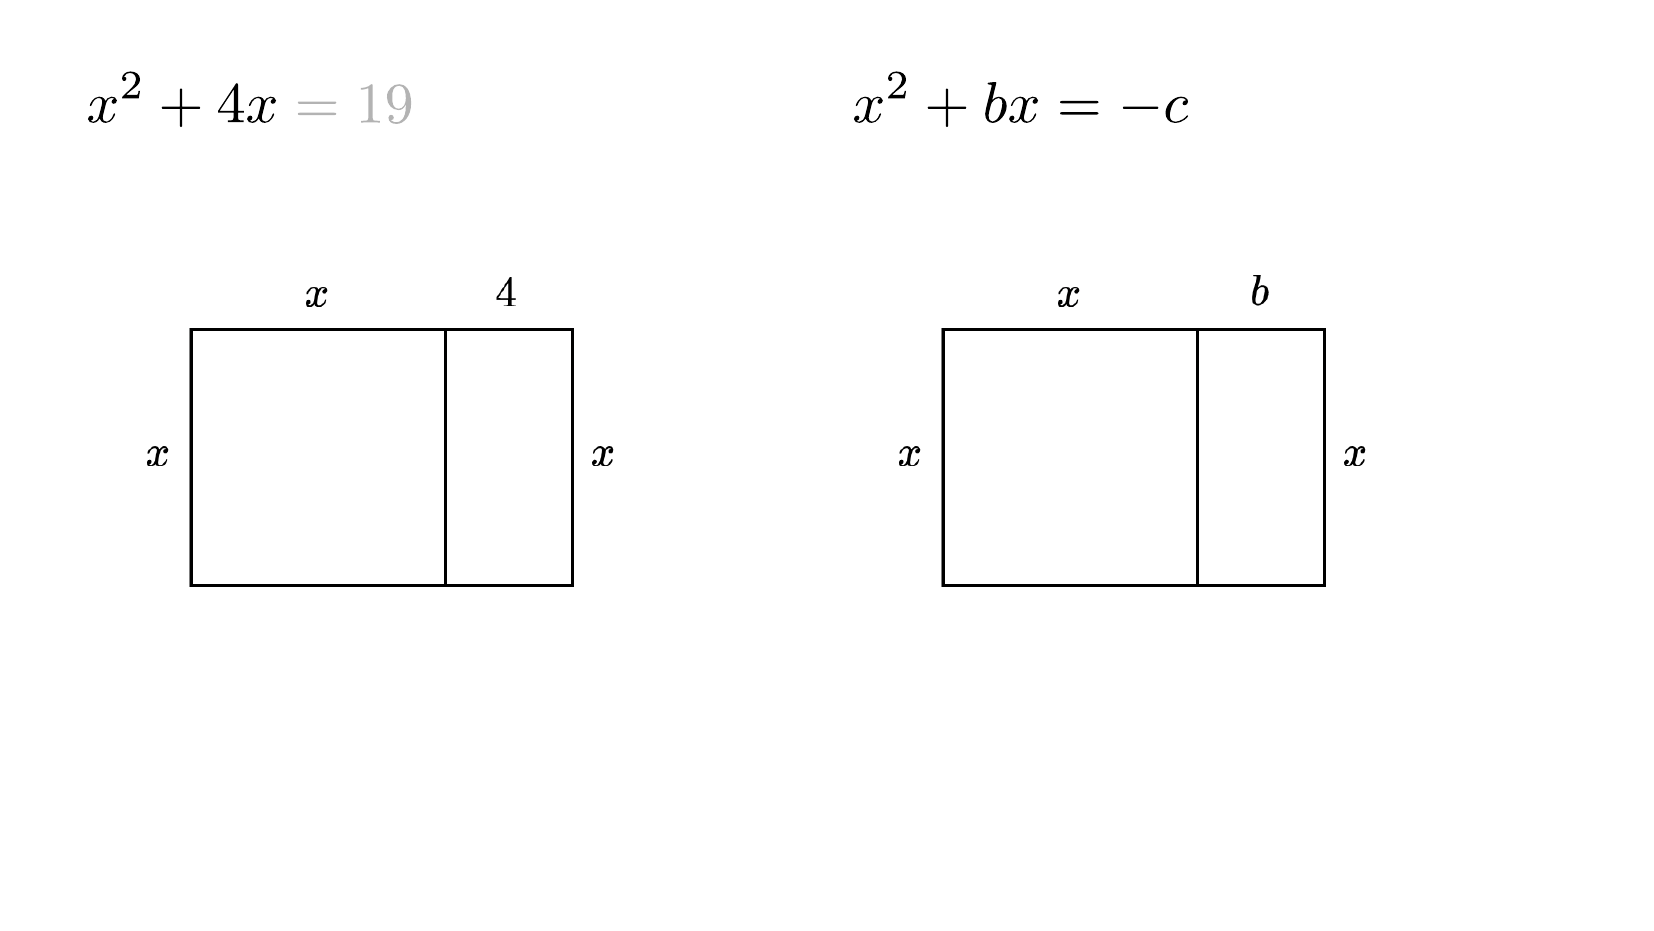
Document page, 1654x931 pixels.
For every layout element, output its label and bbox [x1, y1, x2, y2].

text_box [853, 71, 1189, 128]
text_box [87, 71, 277, 128]
picture [62, 200, 733, 875]
picture [814, 200, 1485, 875]
text_box [283, 59, 449, 142]
